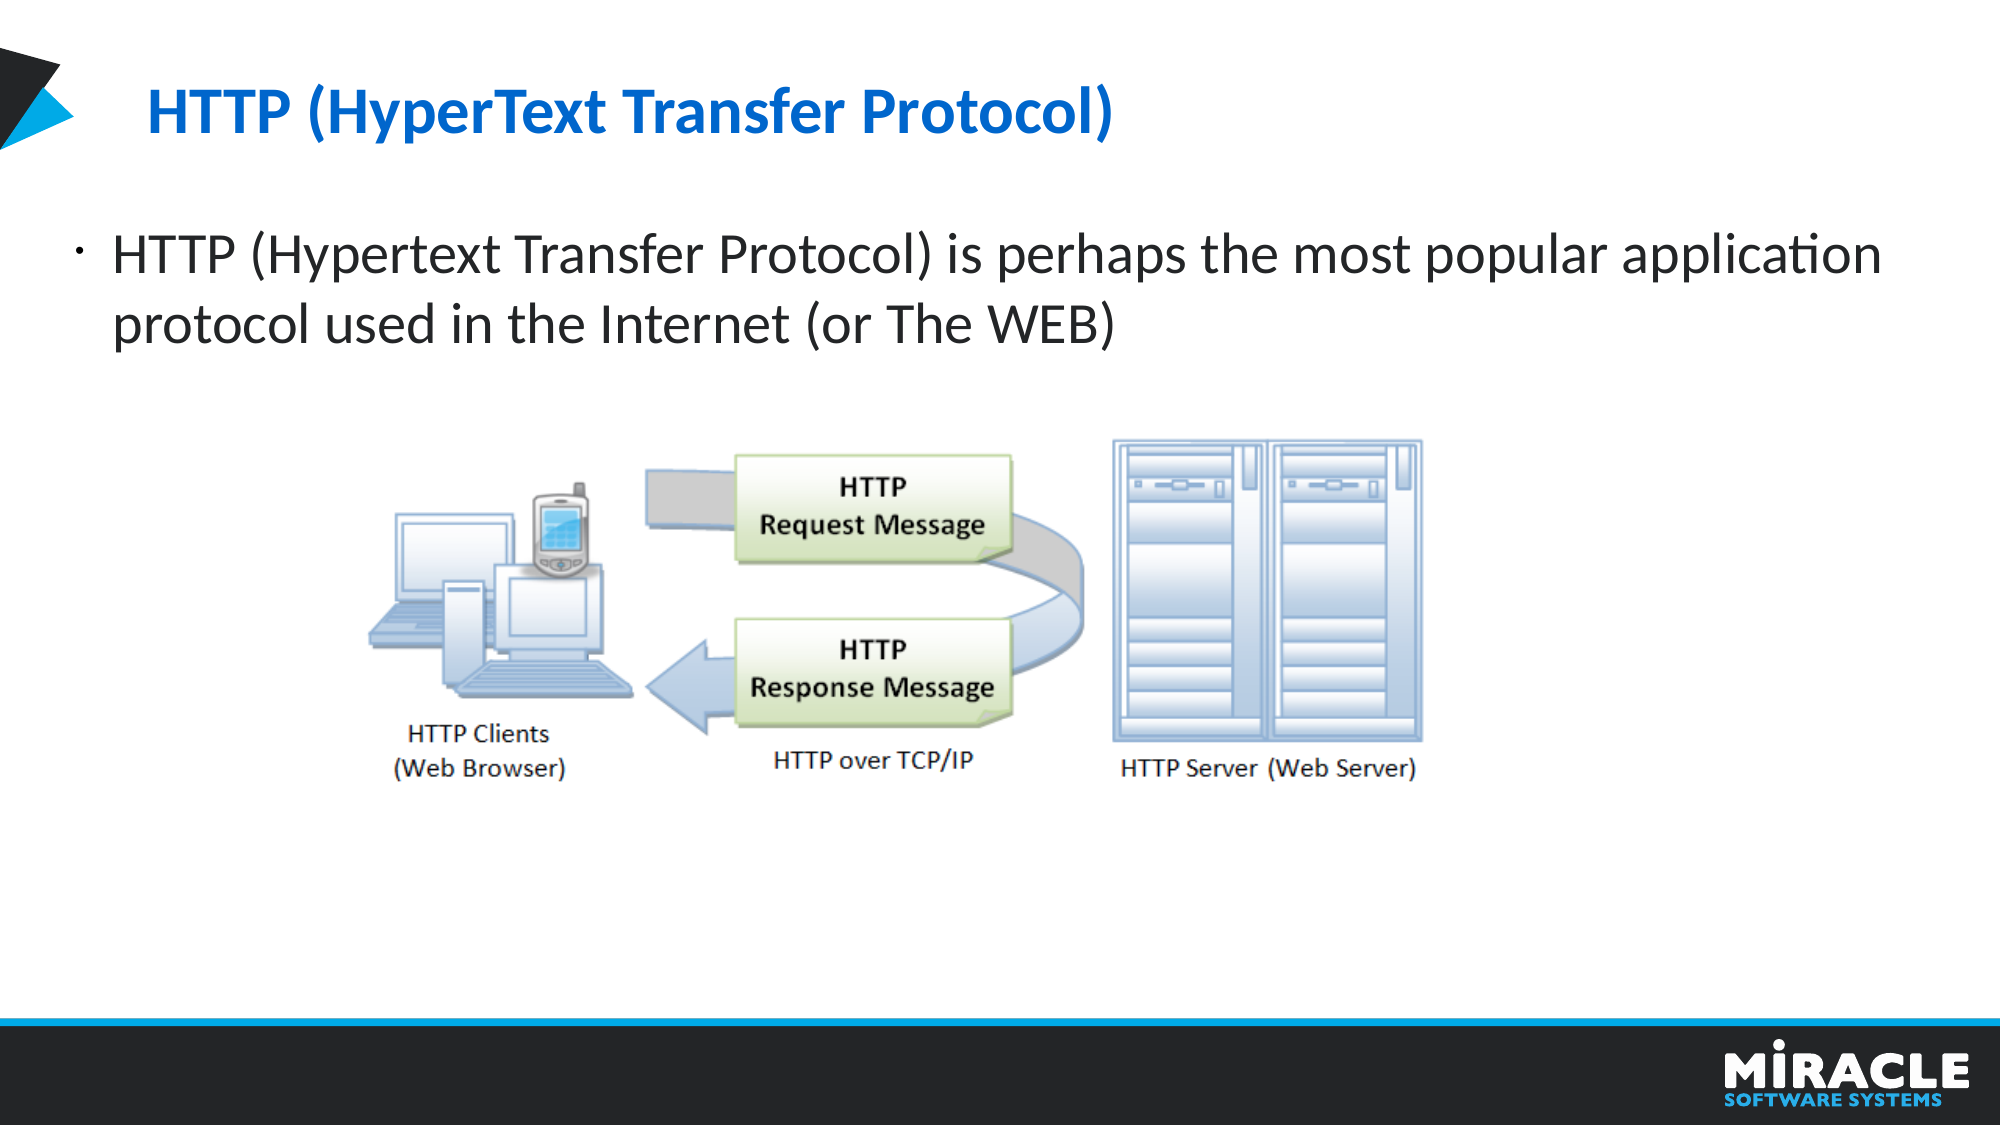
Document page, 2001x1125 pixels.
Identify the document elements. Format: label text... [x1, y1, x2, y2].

list HTTP (HyperText Transfer Protocol) [95, 59, 1913, 201]
list HTTP (Hypertext Transfer Protocol) is perhaps the most popular application protocol used in the Internet (or The WEB) [60, 208, 1913, 932]
picture [356, 425, 1441, 805]
